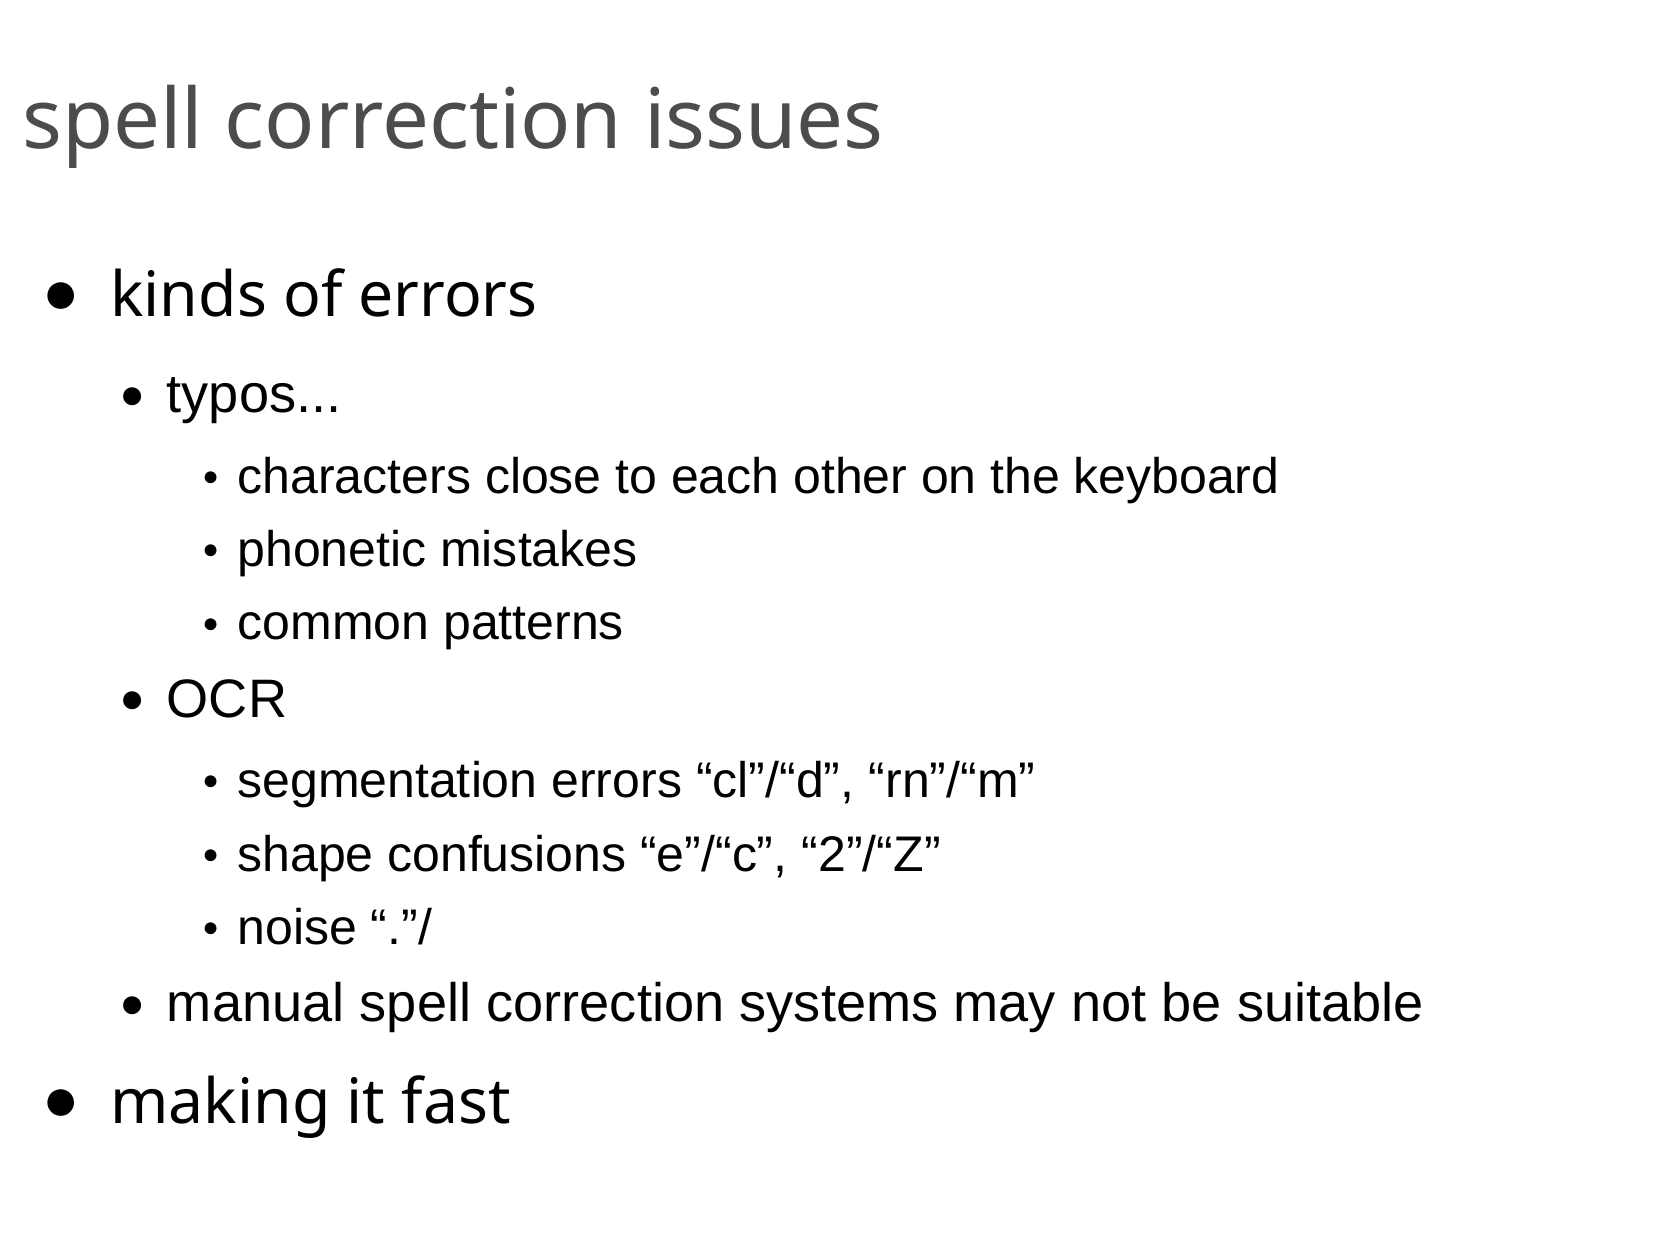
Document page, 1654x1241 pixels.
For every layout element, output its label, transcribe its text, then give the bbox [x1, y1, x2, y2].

title spell correction issues [22, 26, 1654, 205]
list kinds of errors typos... characters close to each other on the keyboard phonetic mistakes common patterns OCR segmentation errors “cl”/“d”, “rn”/“m” shape confusions “e”/“c”, “2”/“Z” noise “.”/ manual spell correction systems may not be suitable making it fast [25, 233, 1654, 1158]
